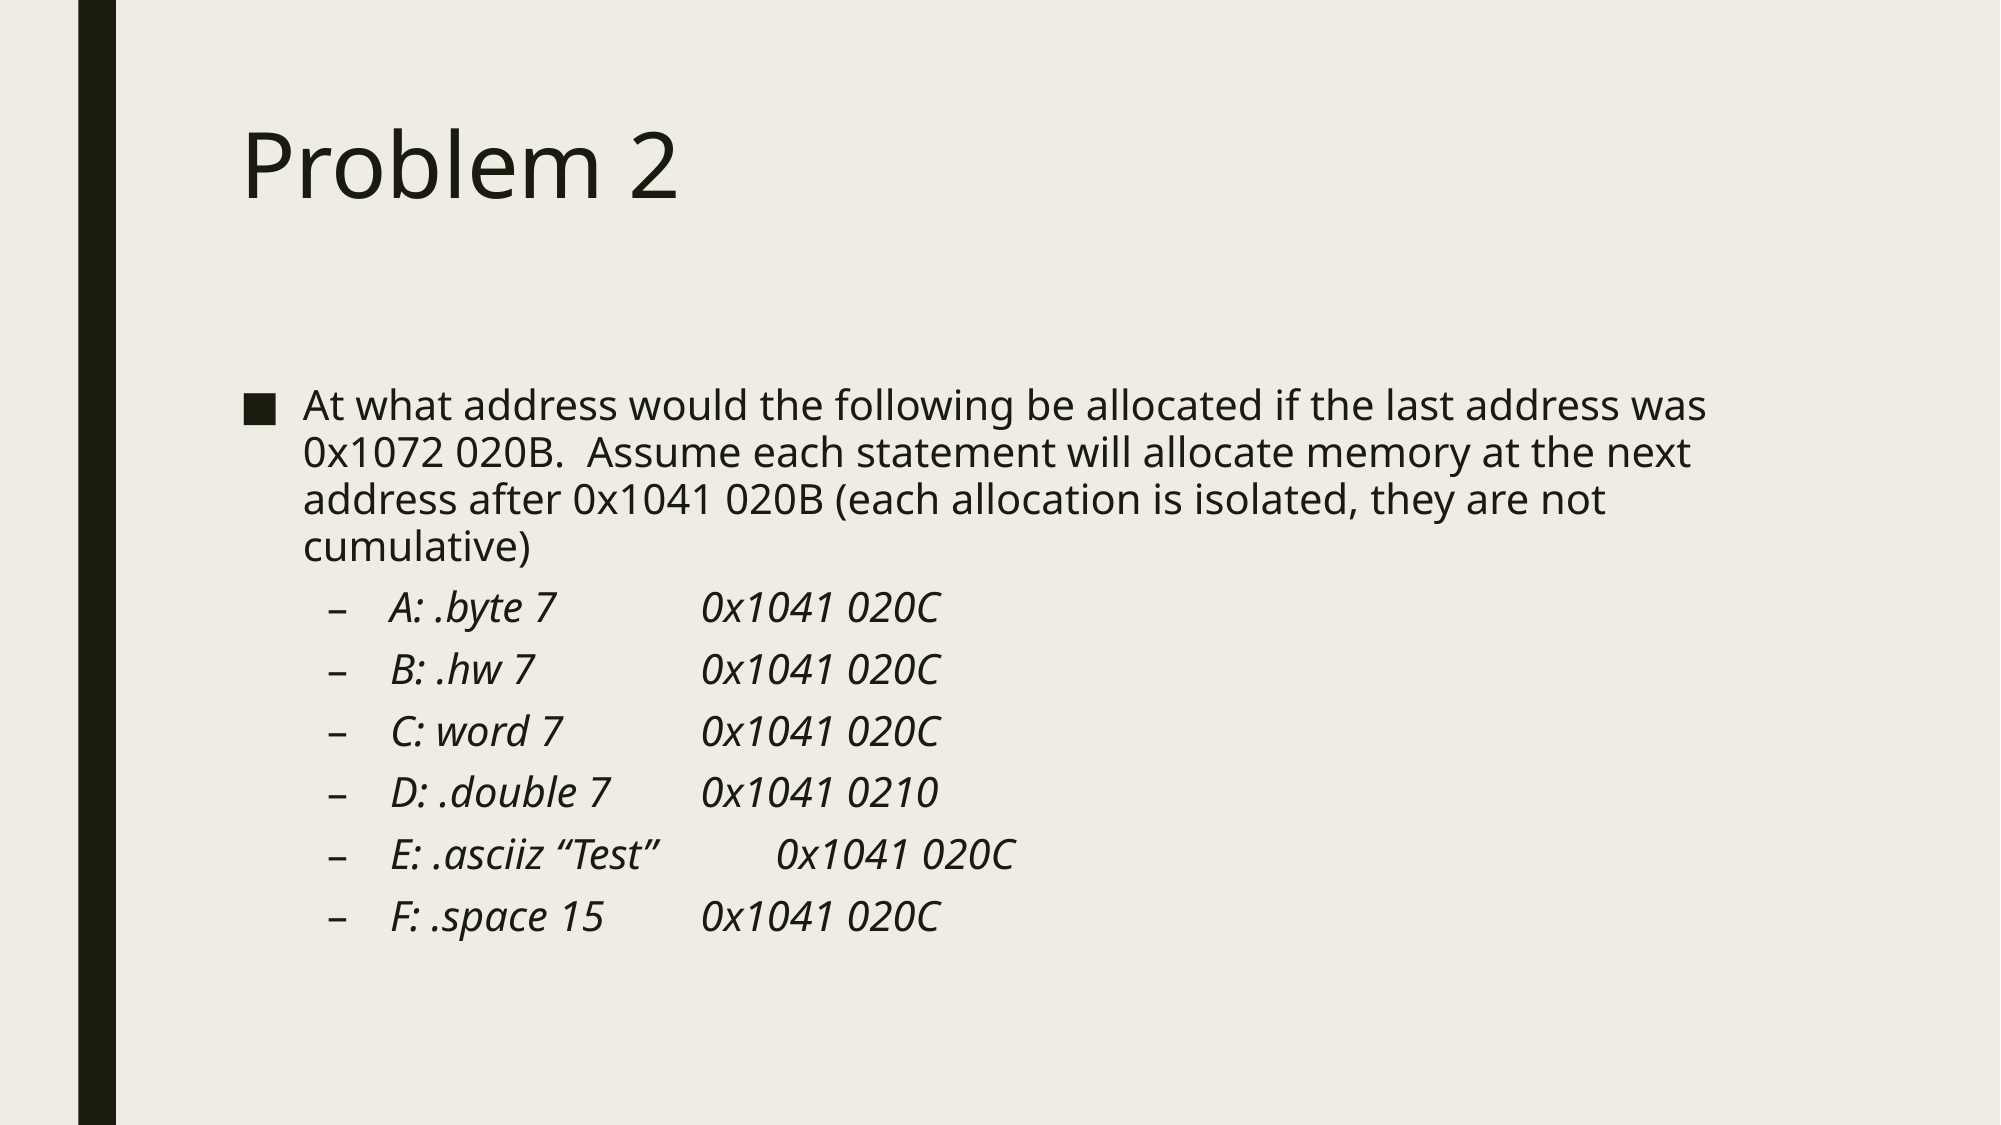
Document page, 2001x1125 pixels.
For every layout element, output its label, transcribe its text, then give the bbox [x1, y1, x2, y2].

list At what address would the following be allocated if the last address was 0x1072 020B. Assume each statement will allocate memory at the next address after 0x1041 020B (each allocation is isolated, they are not cumulative) A: .byte 7 0x1041 020C B: .hw 7 0x1041 020C C: word 7 0x1041 020C D: .double 7 0x1041 0210 E: .asciiz “Test” 0x1041 020C F: .space 15 0x1041 020C [225, 375, 1800, 963]
title Problem 2 [225, 112, 1800, 357]
